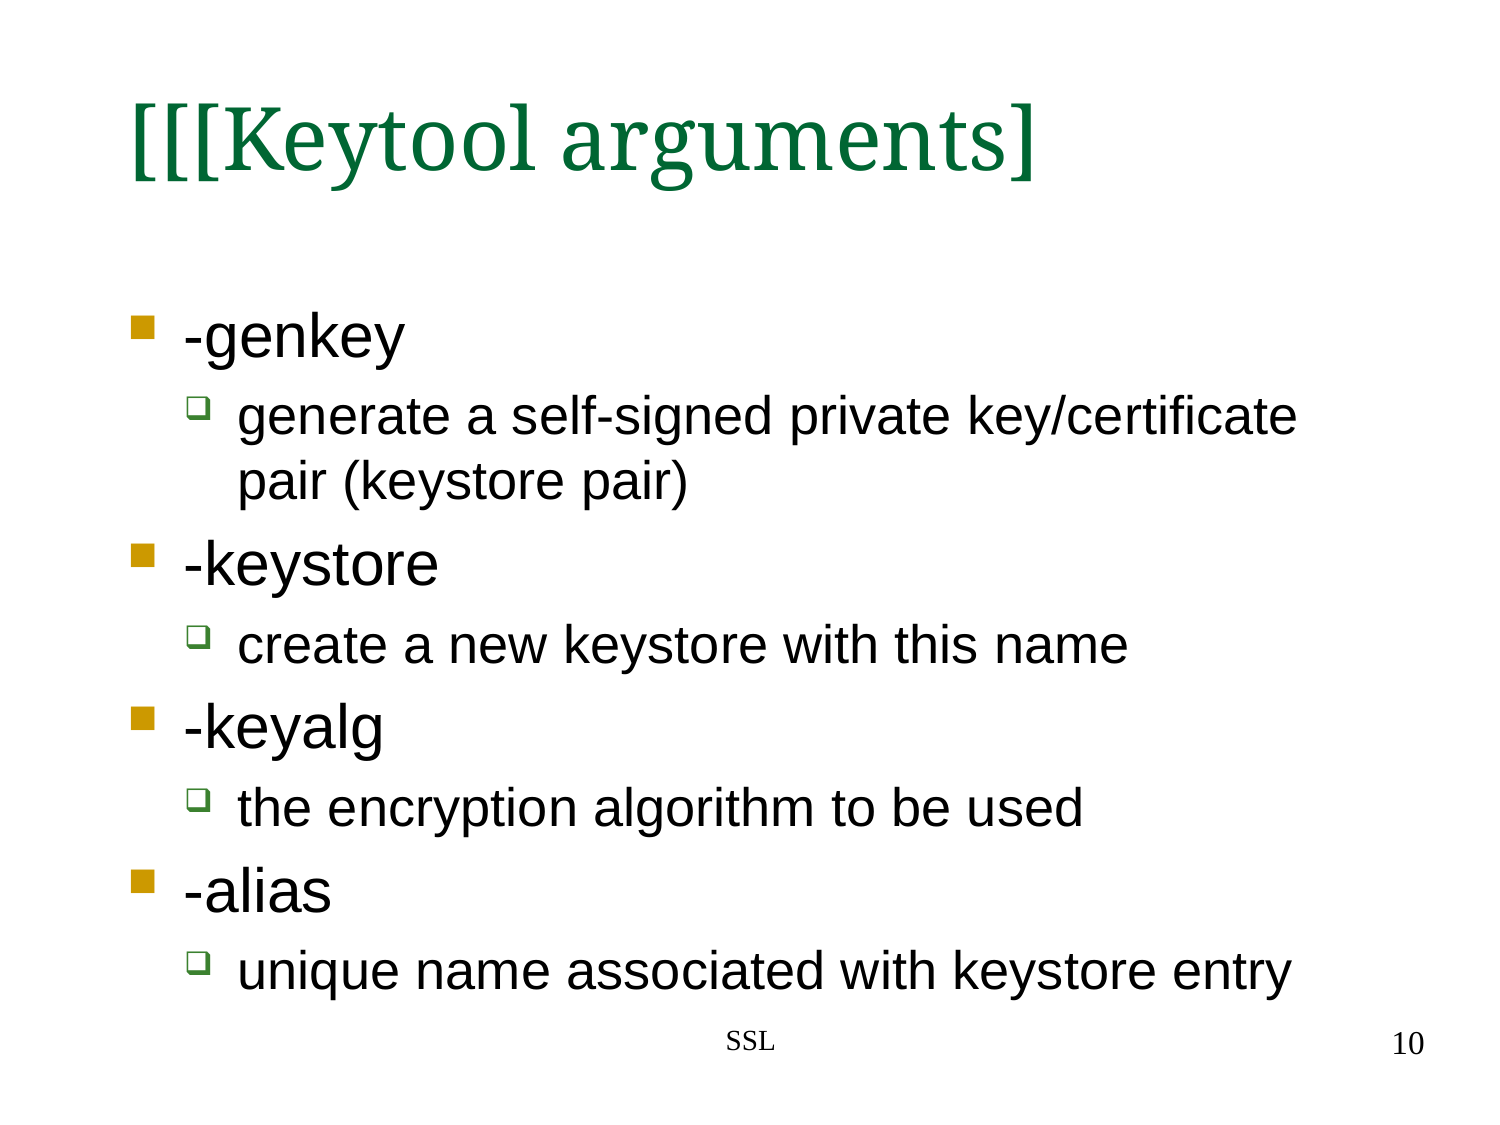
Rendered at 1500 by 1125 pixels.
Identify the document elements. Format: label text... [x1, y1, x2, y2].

list -genkey generate a self-signed private key/certificate pair (keystore pair) -keystore create a new keystore with this name -keyalg the encryption algorithm to be used -alias unique name associated with keystore entry [112, 287, 1388, 1000]
title [[[Keytool arguments] [112, 75, 1388, 263]
